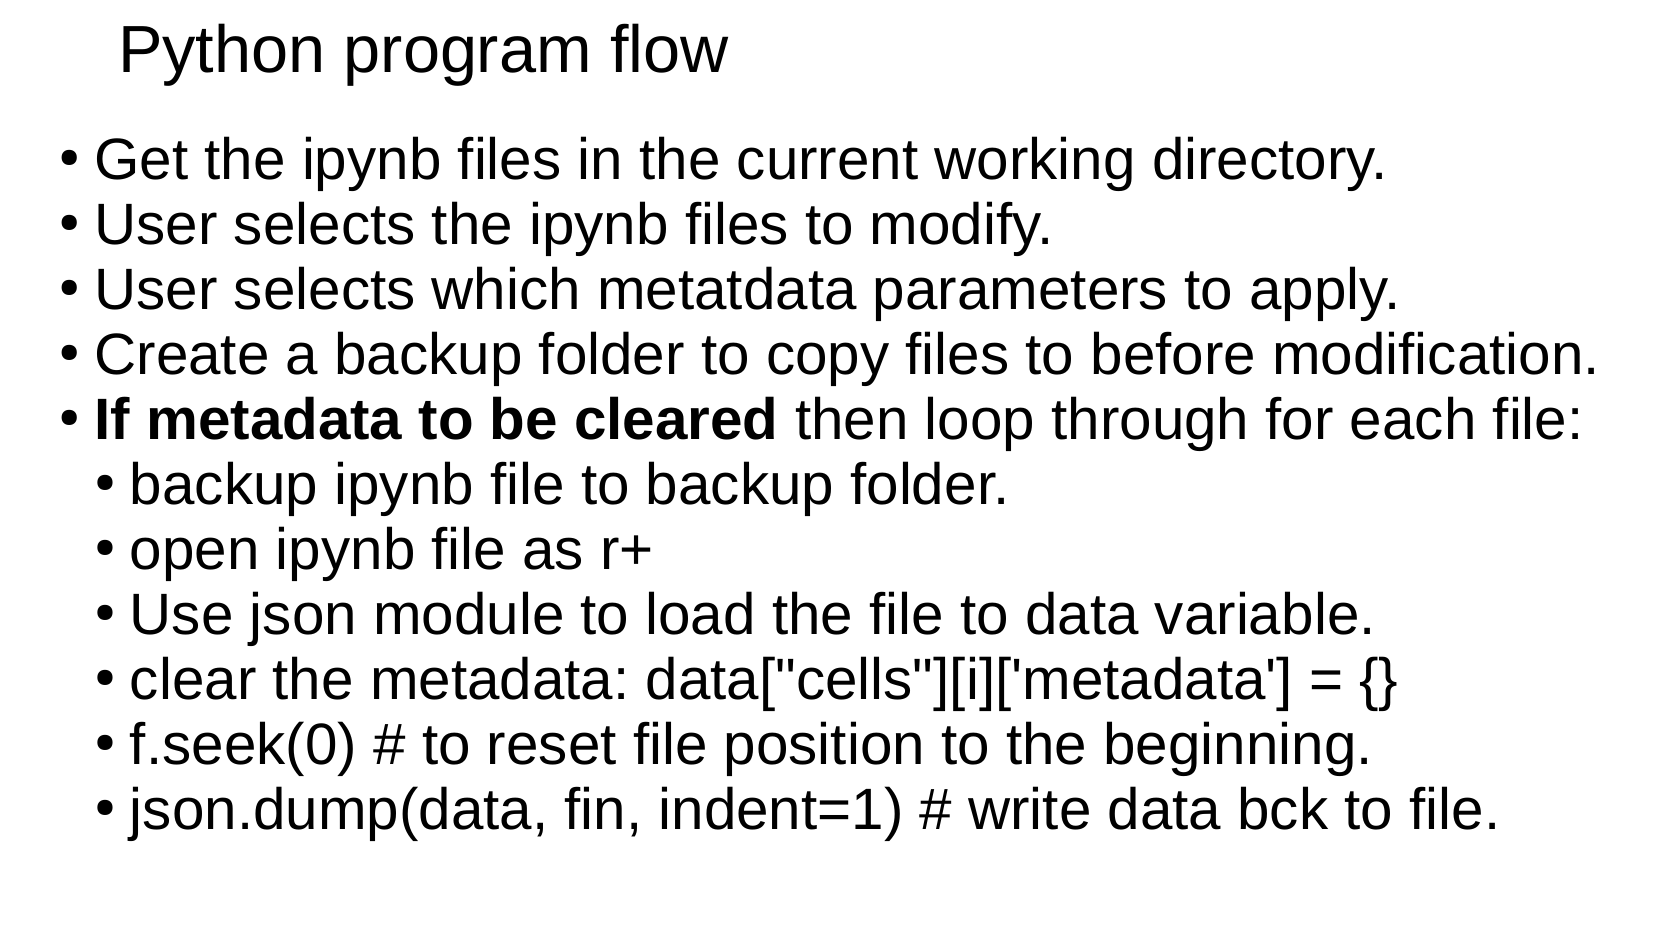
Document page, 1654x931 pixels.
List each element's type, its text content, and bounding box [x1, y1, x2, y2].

text_box Python program flow [82, 5, 1571, 95]
text_box Get the ipynb files in the current working directory. User selects the ipynb files to modify. User selects which metatdata parameters to apply. Create a backup folder to copy files to before modification. If metadata to be cleared then loop through for each file: backup ipynb file to backup folder. open ipynb file as r+ Use json module to load the file to data variable. clear the metadata: data["cells"][i]['metadata'] = {} f.seek(0) # to reset file position to the beginning. json.dump(data, fin, indent=1) # write data bck to file. [59, 100, 1642, 869]
